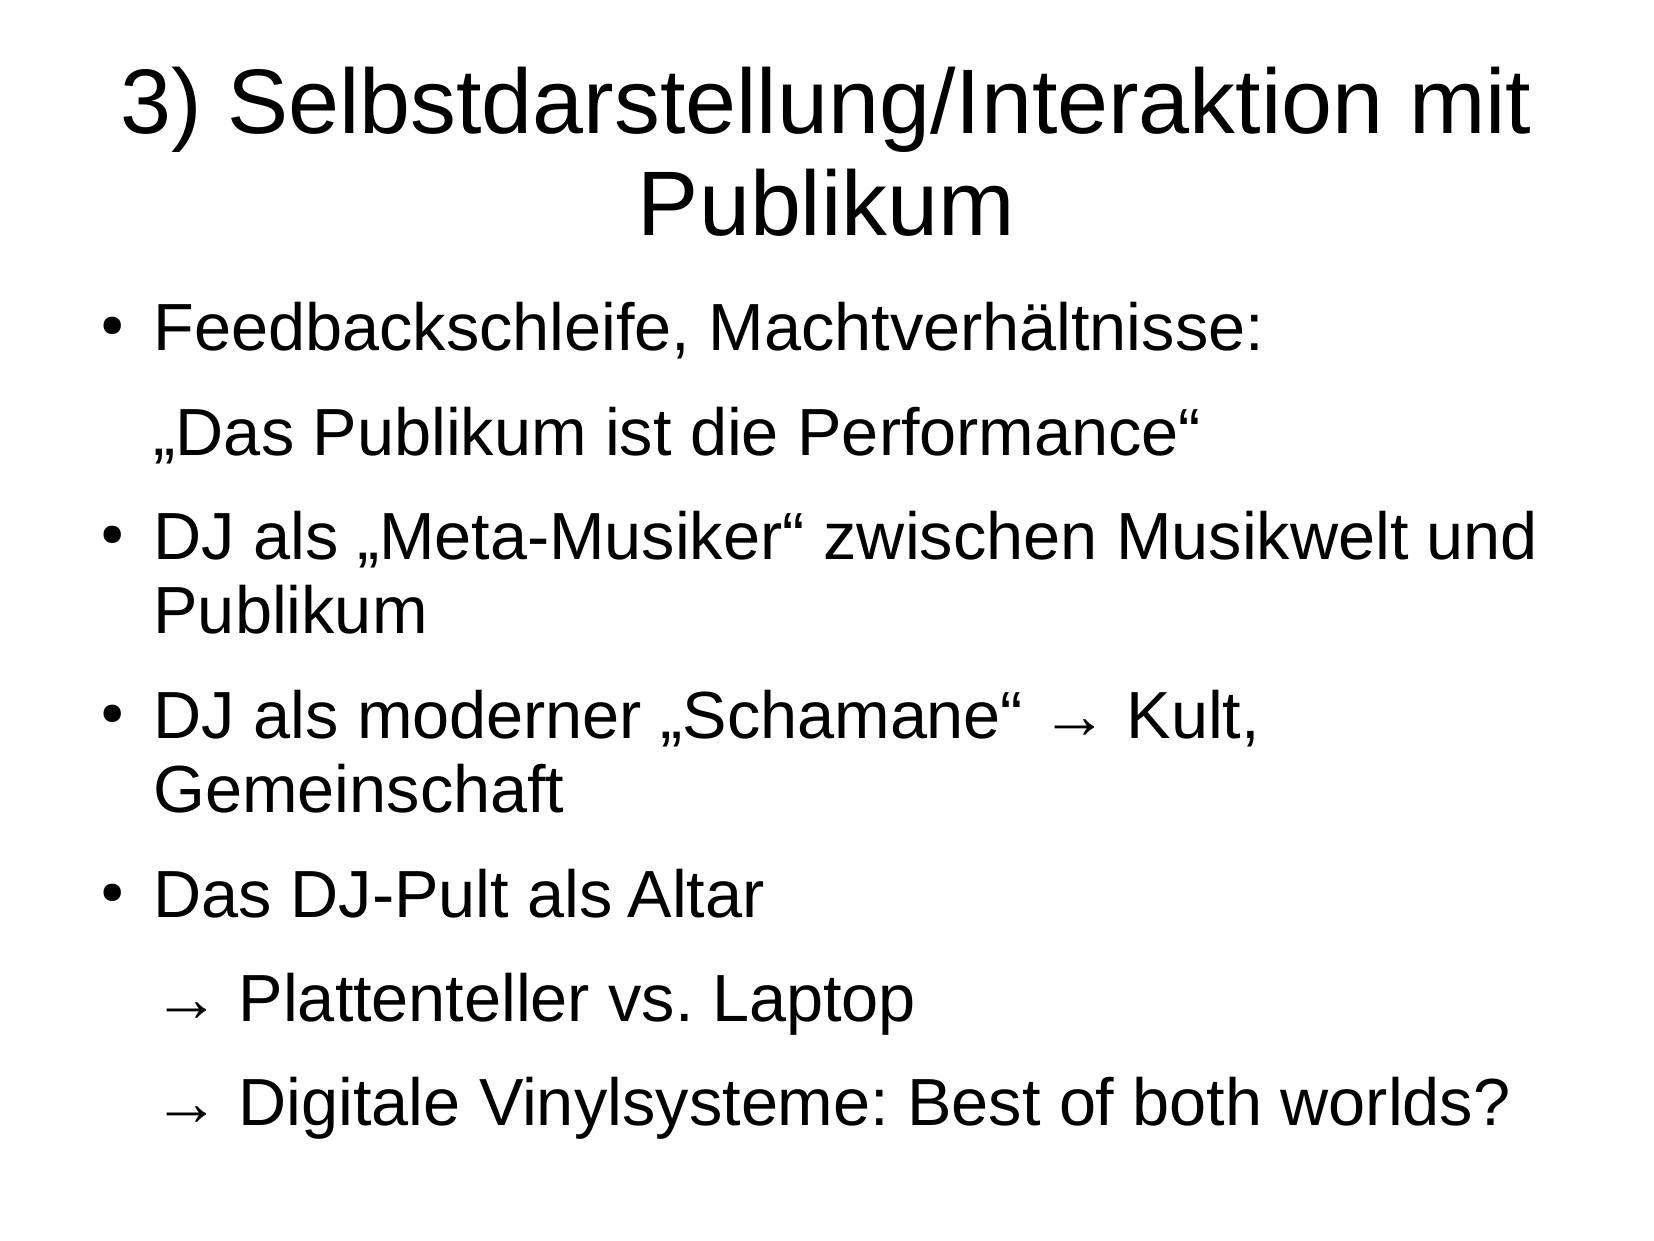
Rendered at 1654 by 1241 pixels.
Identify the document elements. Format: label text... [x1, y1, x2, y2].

title 3) Selbstdarstellung/Interaktion mit Publikum [82, 49, 1571, 257]
list Feedbackschleife, Machtverhältnisse: „Das Publikum ist die Performance“ DJ als „Meta-Musiker“ zwischen Musikwelt und Publikum DJ als moderner „Schamane“ → Kult, Gemeinschaft Das DJ-Pult als Altar → Plattenteller vs. Laptop → Digitale Vinylsysteme: Best of both worlds? [82, 290, 1571, 1140]
